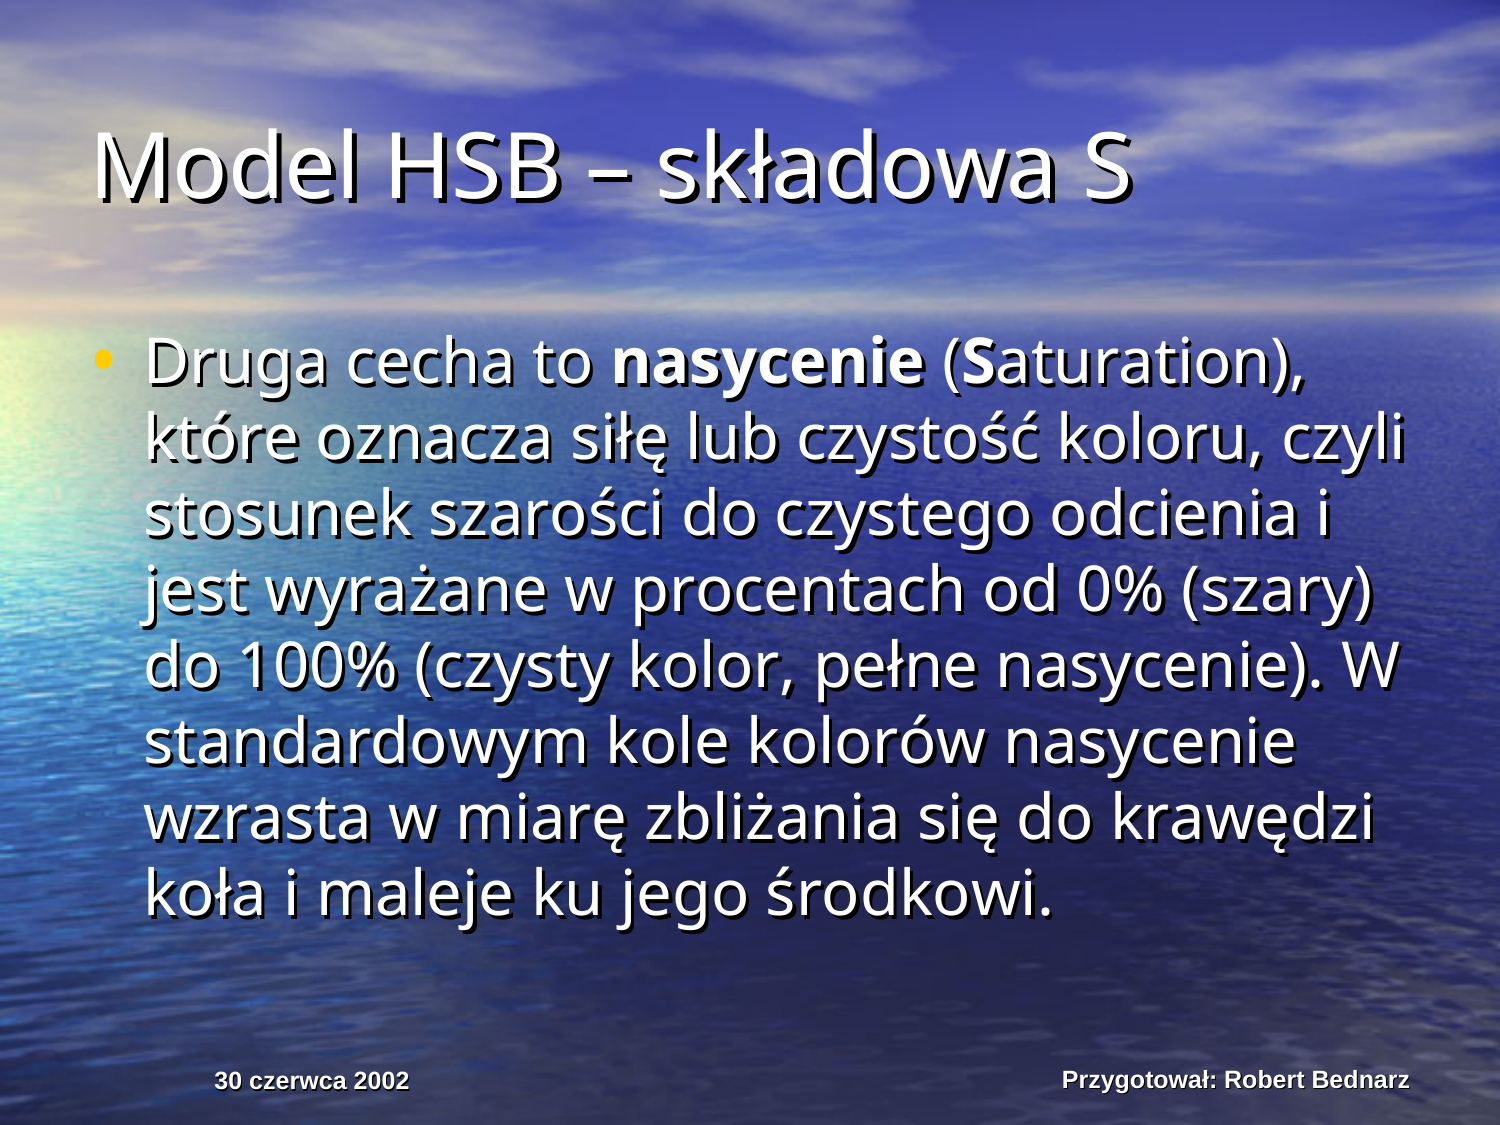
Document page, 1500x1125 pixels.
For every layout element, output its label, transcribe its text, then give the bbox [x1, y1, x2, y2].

title Model HSB – składowa S [75, 47, 1426, 276]
list Druga cecha to nasycenie (Saturation), które oznacza siłę lub czystość koloru, czyli stosunek szarości do czystego odcienia i jest wyrażane w procentach od 0% (szary) do 100% (czysty kolor, pełne nasycenie). W standardowym kole kolorów nasycenie wzrasta w miarę zbliżania się do krawędzi koła i maleje ku jego środkowi. [75, 312, 1426, 988]
picture [0, 0, 1500, 1125]
